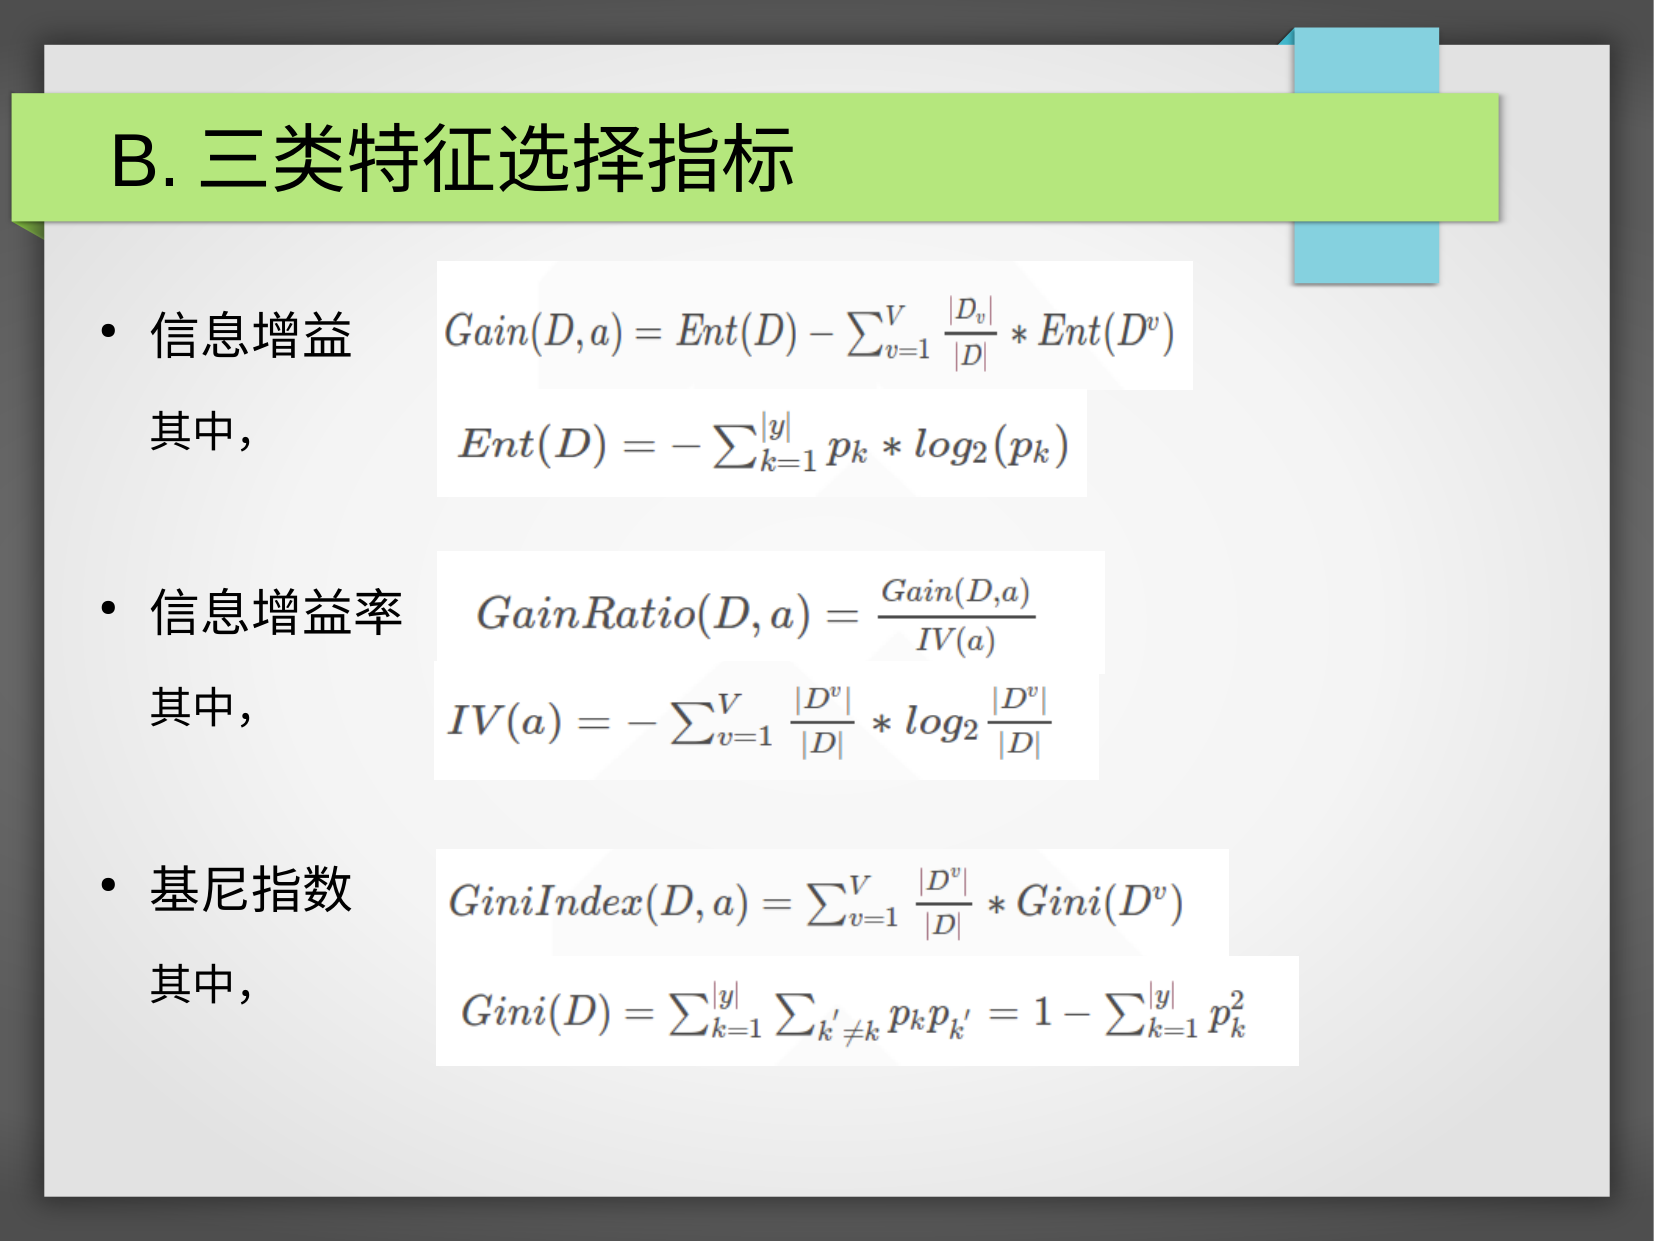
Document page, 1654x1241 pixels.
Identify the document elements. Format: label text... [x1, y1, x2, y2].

title B.三类特征选择指标 [82, 94, 1264, 213]
list 信息增益 其中， 信息增益率 其中， 基尼指数 其中， [82, 295, 438, 1015]
picture [0, 0, 1654, 1241]
